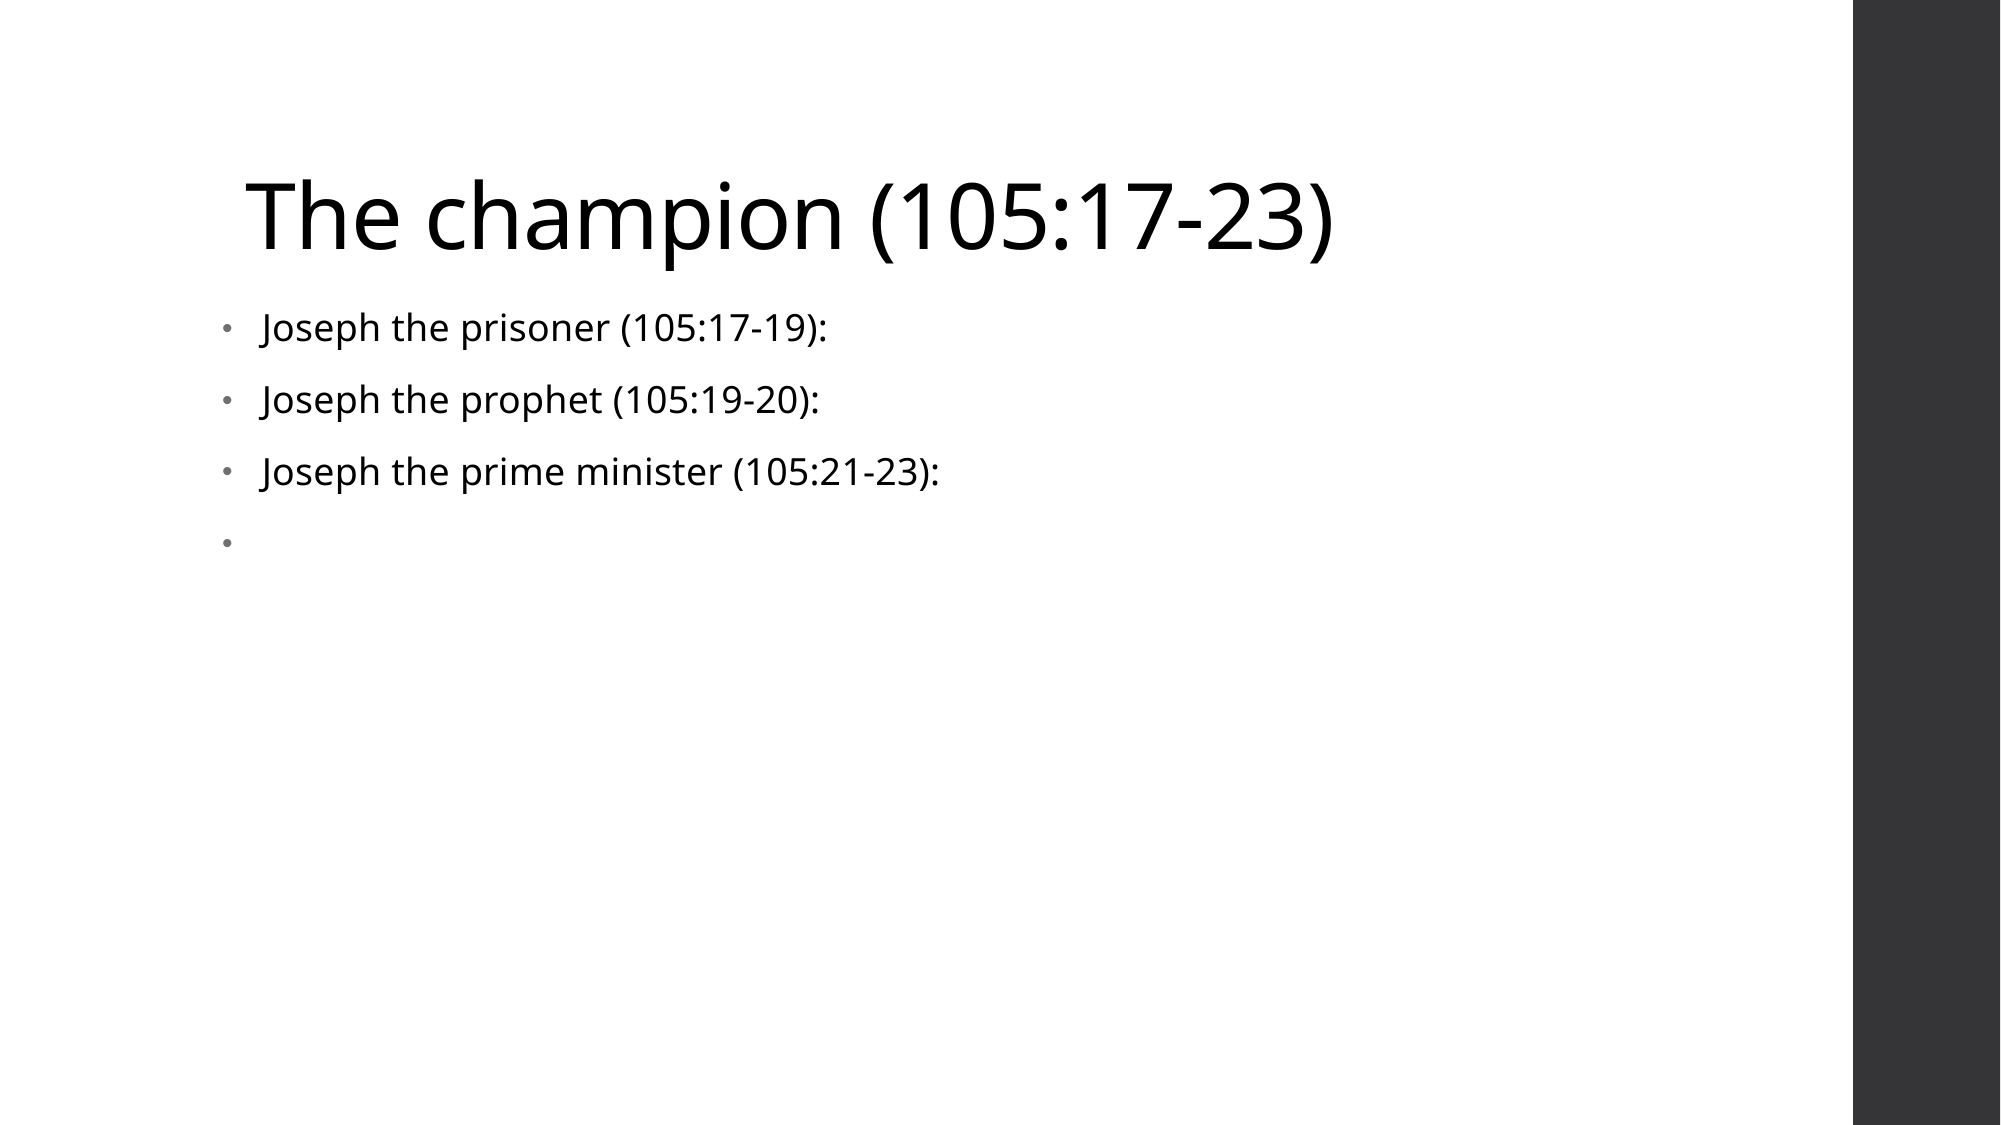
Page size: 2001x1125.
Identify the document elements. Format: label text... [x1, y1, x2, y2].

title The champion (105:17-23) [206, 60, 1797, 278]
list Joseph the prisoner (105:17-19): Joseph the prophet (105:19-20): Joseph the prime minister (105:21-23): [206, 299, 1617, 1014]
